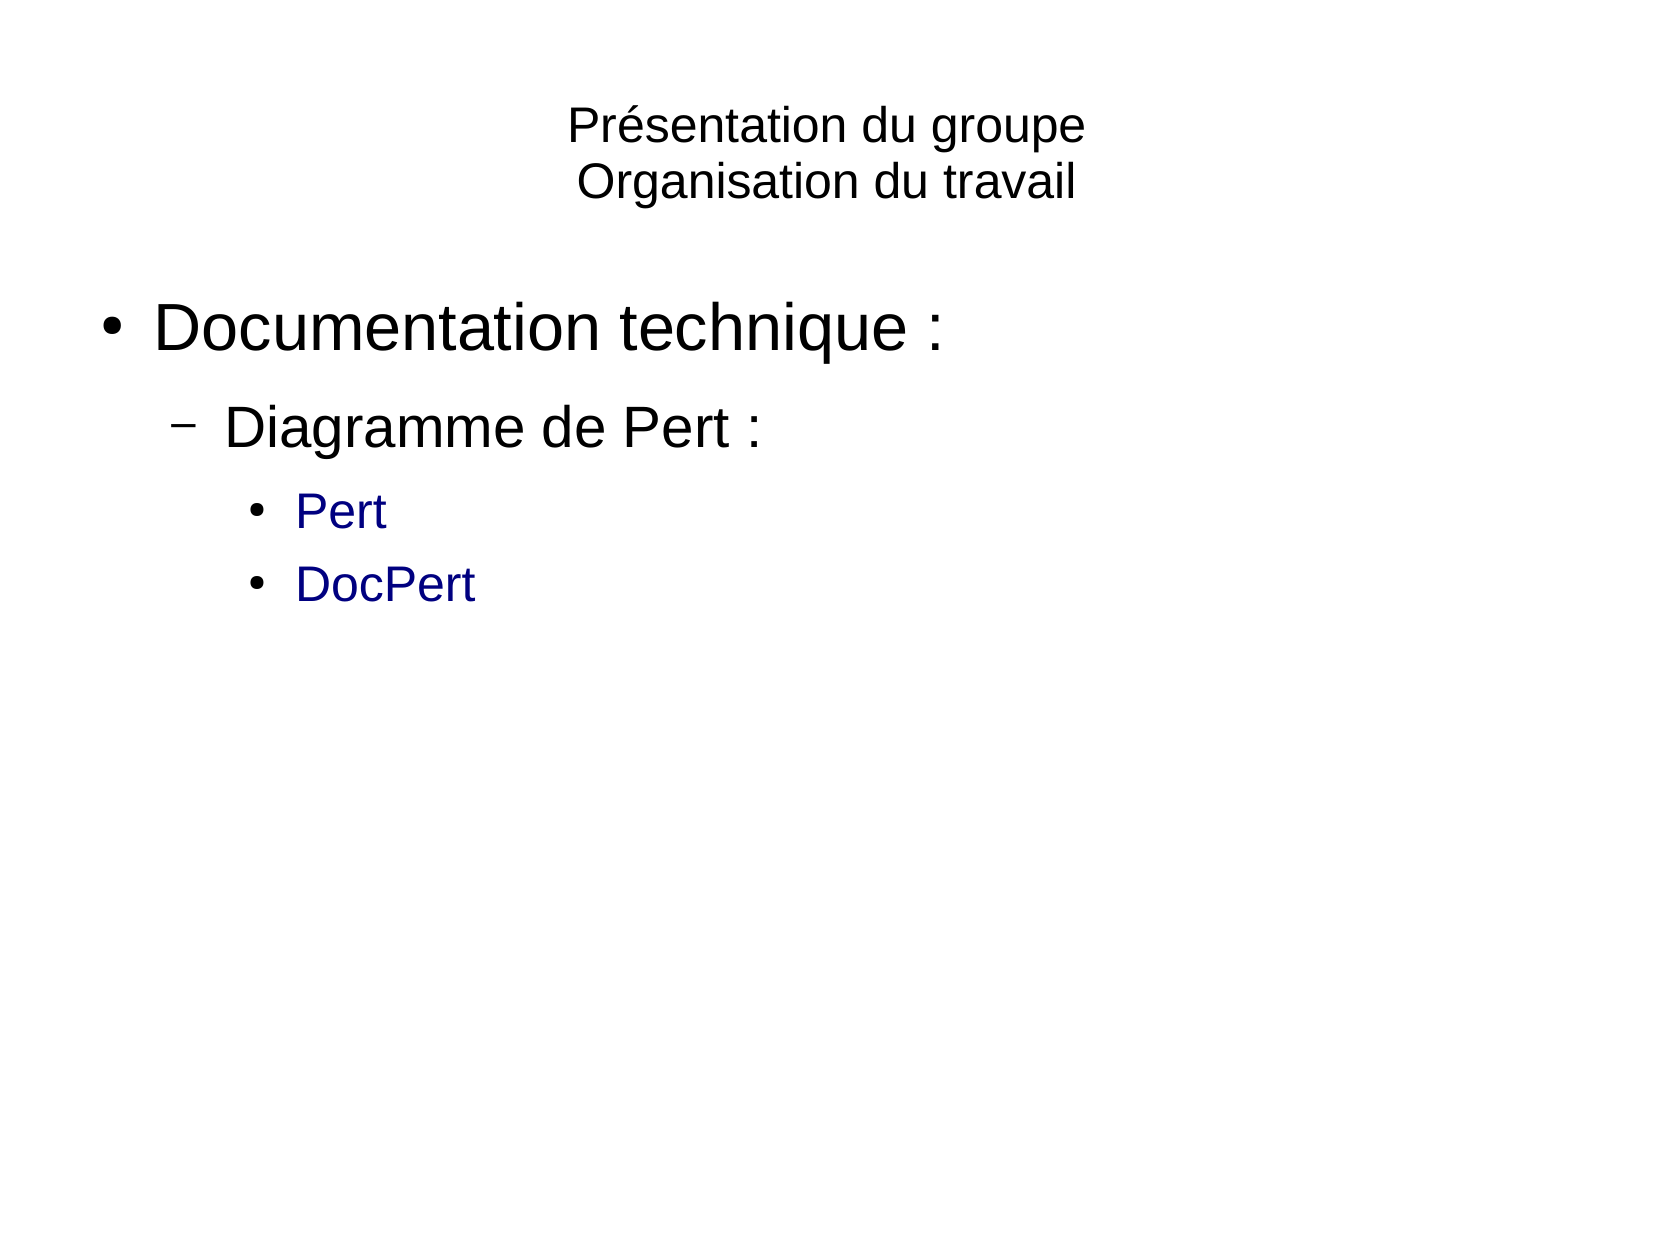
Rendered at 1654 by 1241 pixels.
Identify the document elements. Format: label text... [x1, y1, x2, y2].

title Présentation du groupe Organisation du travail [82, 49, 1571, 257]
list Documentation technique : Diagramme de Pert : Pert DocPert [82, 290, 1571, 1109]
